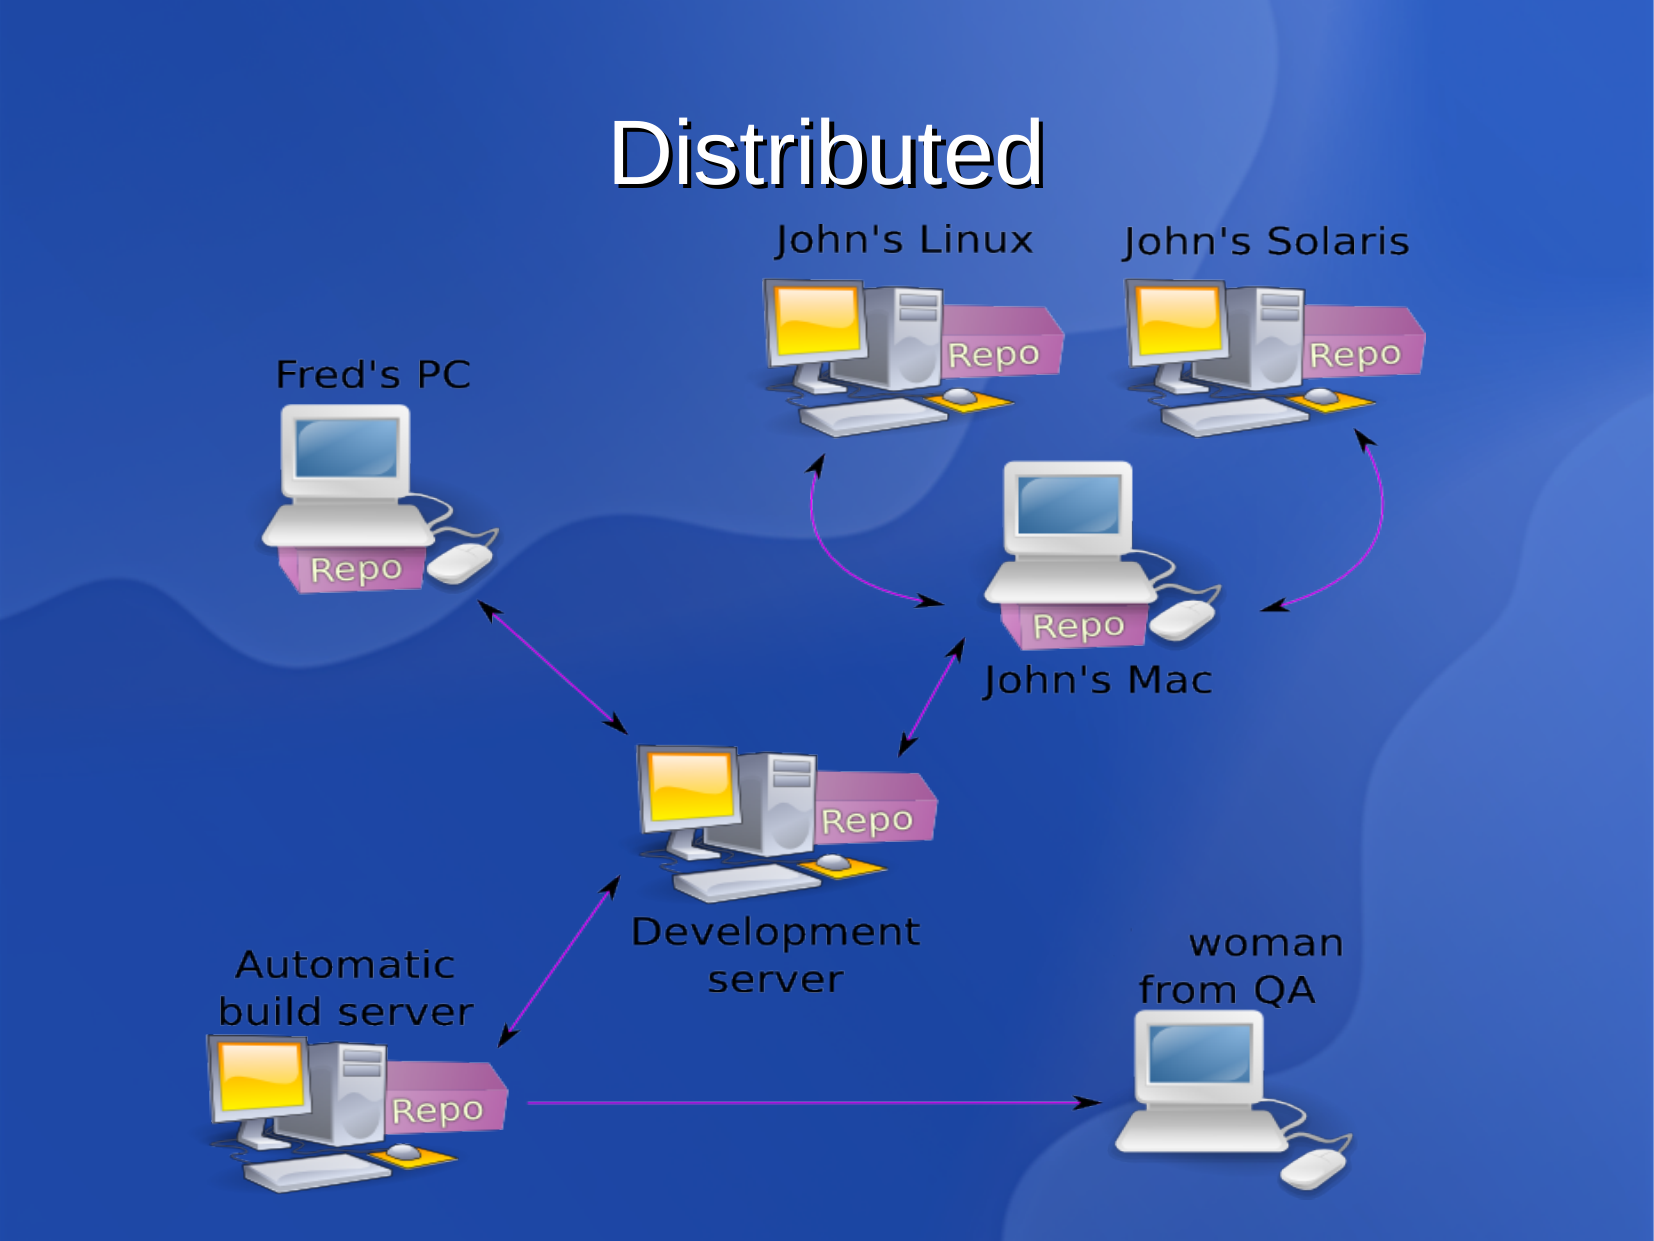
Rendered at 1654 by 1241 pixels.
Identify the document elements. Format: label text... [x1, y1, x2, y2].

title Distributed [82, 56, 1571, 250]
picture [0, 0, 1654, 1241]
